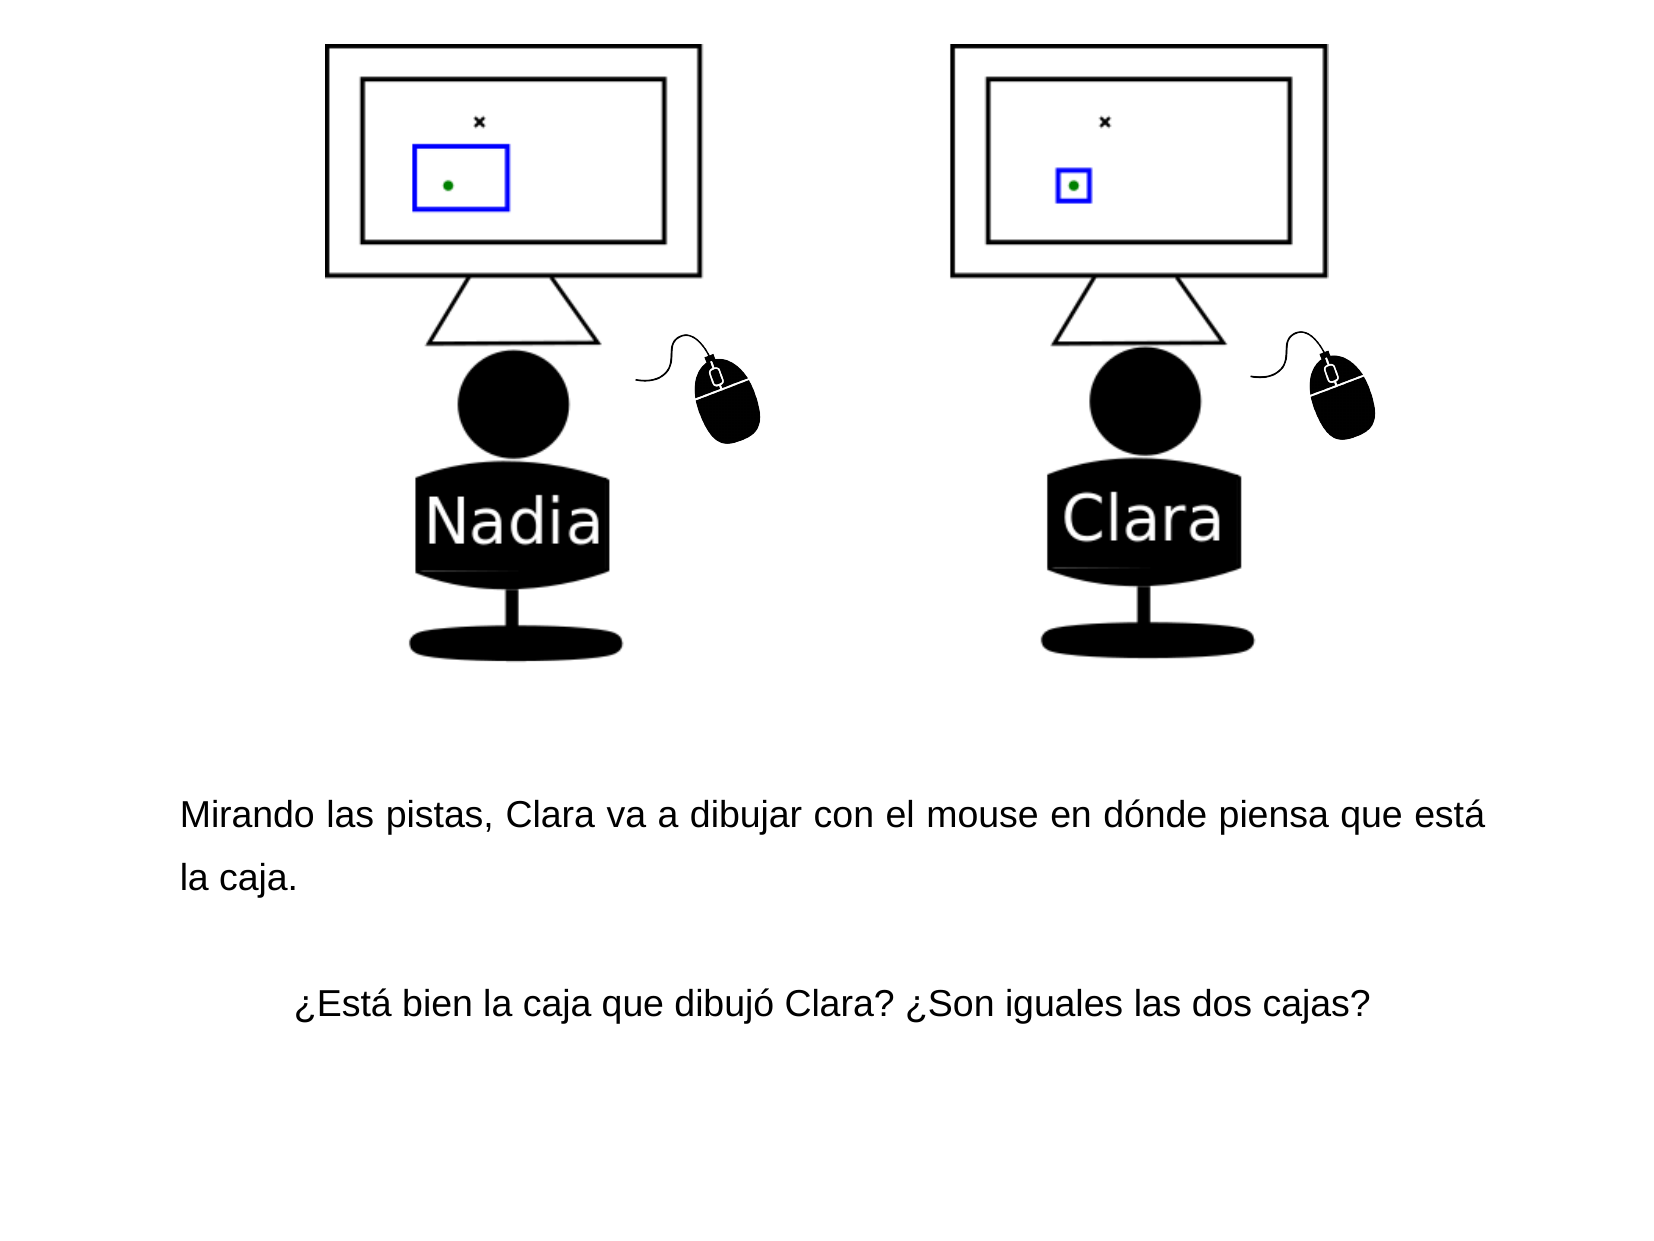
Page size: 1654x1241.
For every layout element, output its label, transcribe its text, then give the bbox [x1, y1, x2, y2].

text_box Mirando las pistas, Clara va a dibujar con el mouse en dónde piensa que está la caja. ¿Está bien la caja que dibujó Clara? ¿Son iguales las dos cajas? [165, 765, 1501, 1051]
picture [325, 44, 1384, 663]
